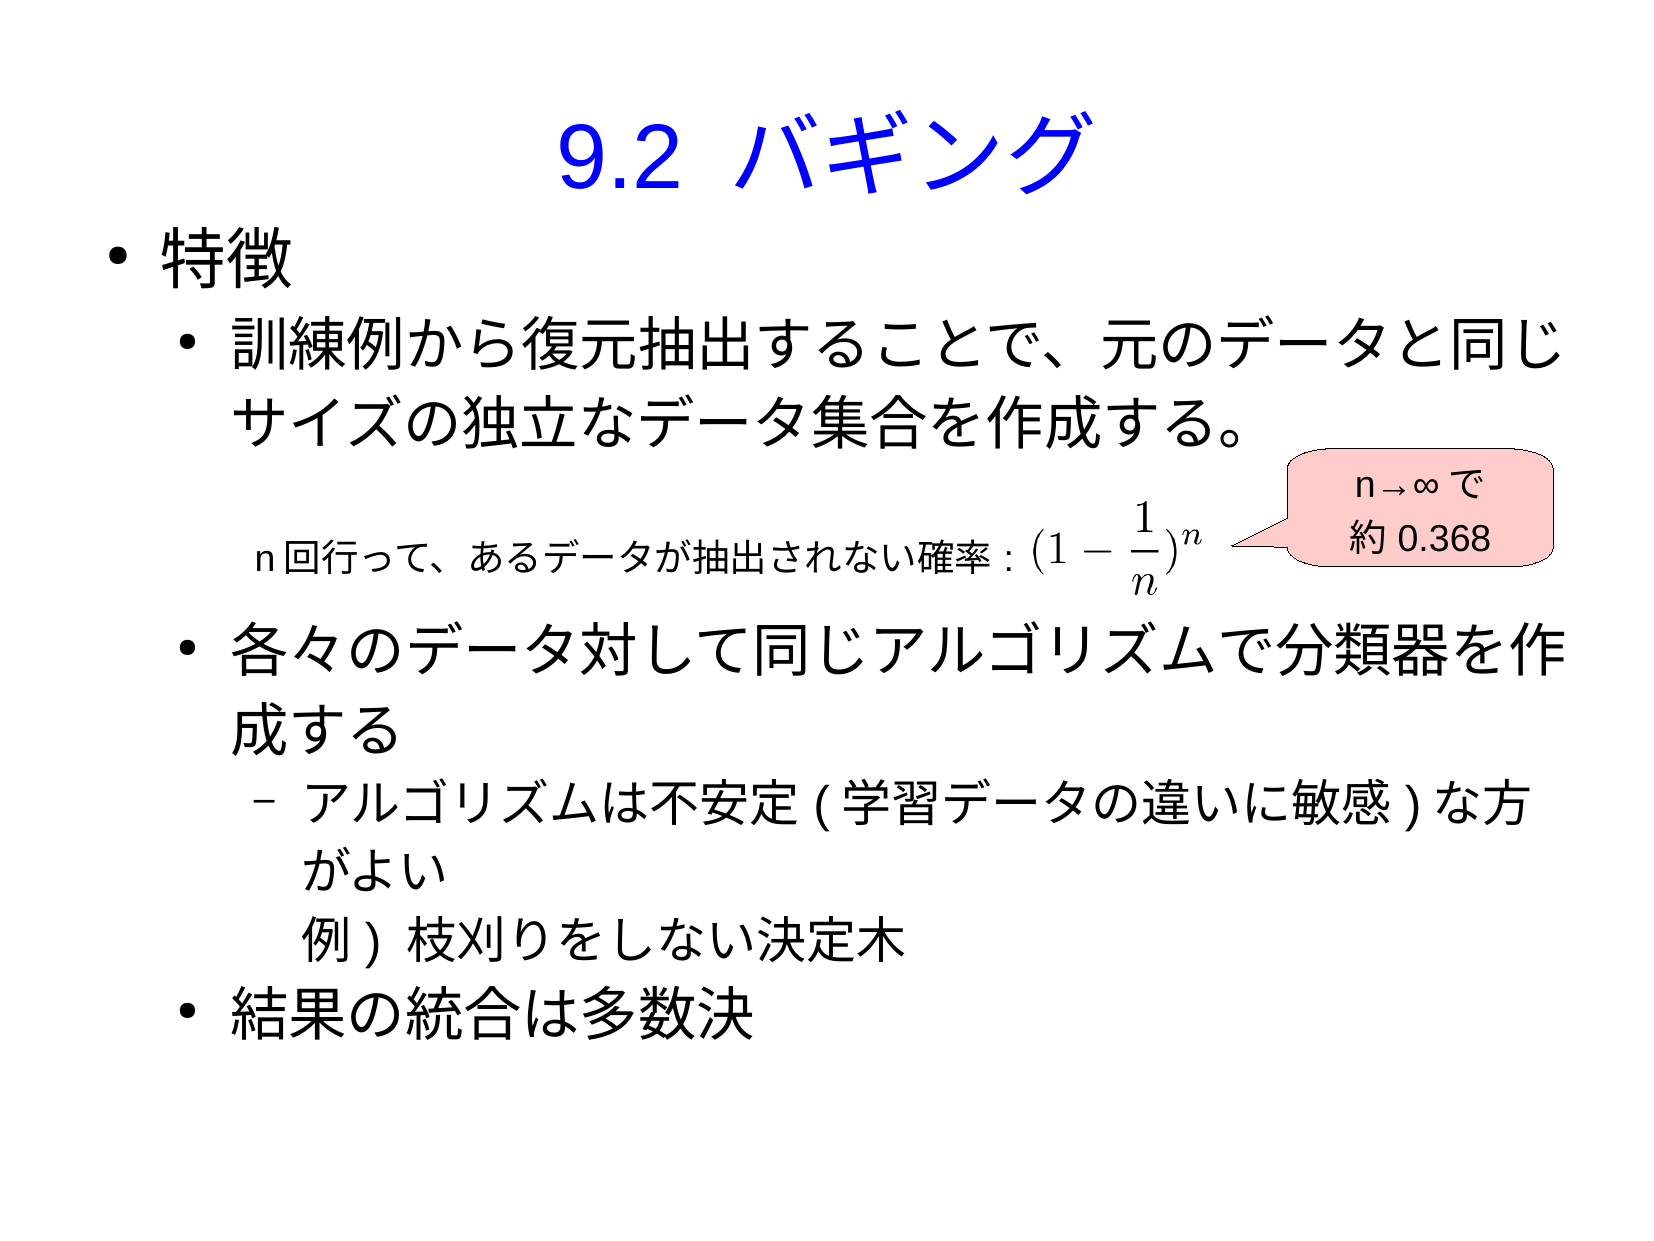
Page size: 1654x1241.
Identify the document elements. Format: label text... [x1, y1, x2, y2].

text_box n→∞で 約0.368 [1231, 448, 1554, 567]
picture [1033, 501, 1202, 595]
text_box n回行って、あるデータが抽出されない確率: [239, 520, 1033, 593]
list 特徴 訓練例から復元抽出することで、元のデータと同じサイズの独立なデータ集合を作成する。 各々のデータ対して同じアルゴリズムで分類器を作成する アルゴリズムは不安定(学習データの違いに敏感)な方がよい 例) 枝刈りをしない決定木 結果の統合は多数決 [88, 212, 1577, 1123]
title 9.2 バギング [82, 49, 1571, 257]
